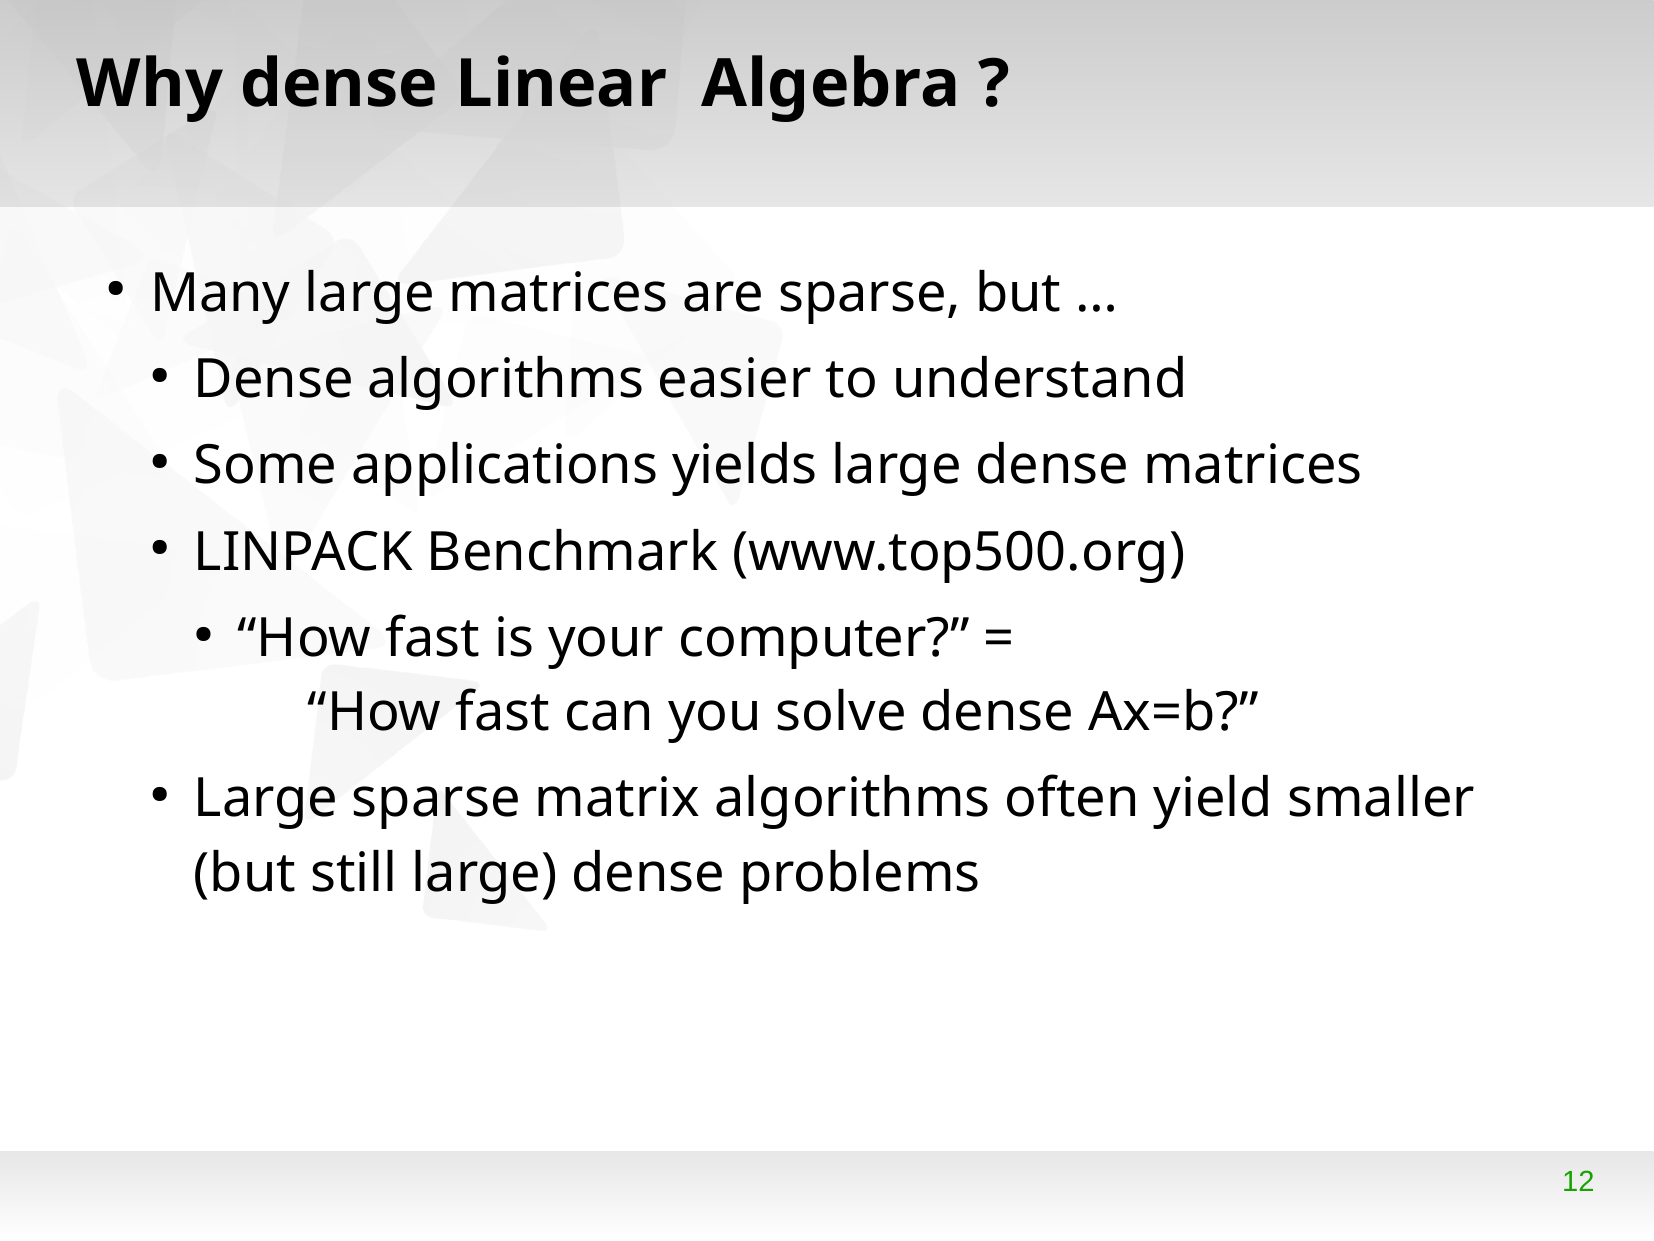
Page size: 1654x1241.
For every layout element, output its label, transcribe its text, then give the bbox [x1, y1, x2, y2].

title Why dense Linear Algebra ? [42, 35, 1134, 288]
picture [0, 0, 783, 931]
list Many large matrices are sparse, but … Dense algorithms easier to understand Some applications yields large dense matrices LINPACK Benchmark (www.top500.org) “How fast is your computer?” = “How fast can you solve dense Ax=b?” Large sparse matrix algorithms often yield smaller (but still large) dense problems [106, 252, 1554, 1158]
